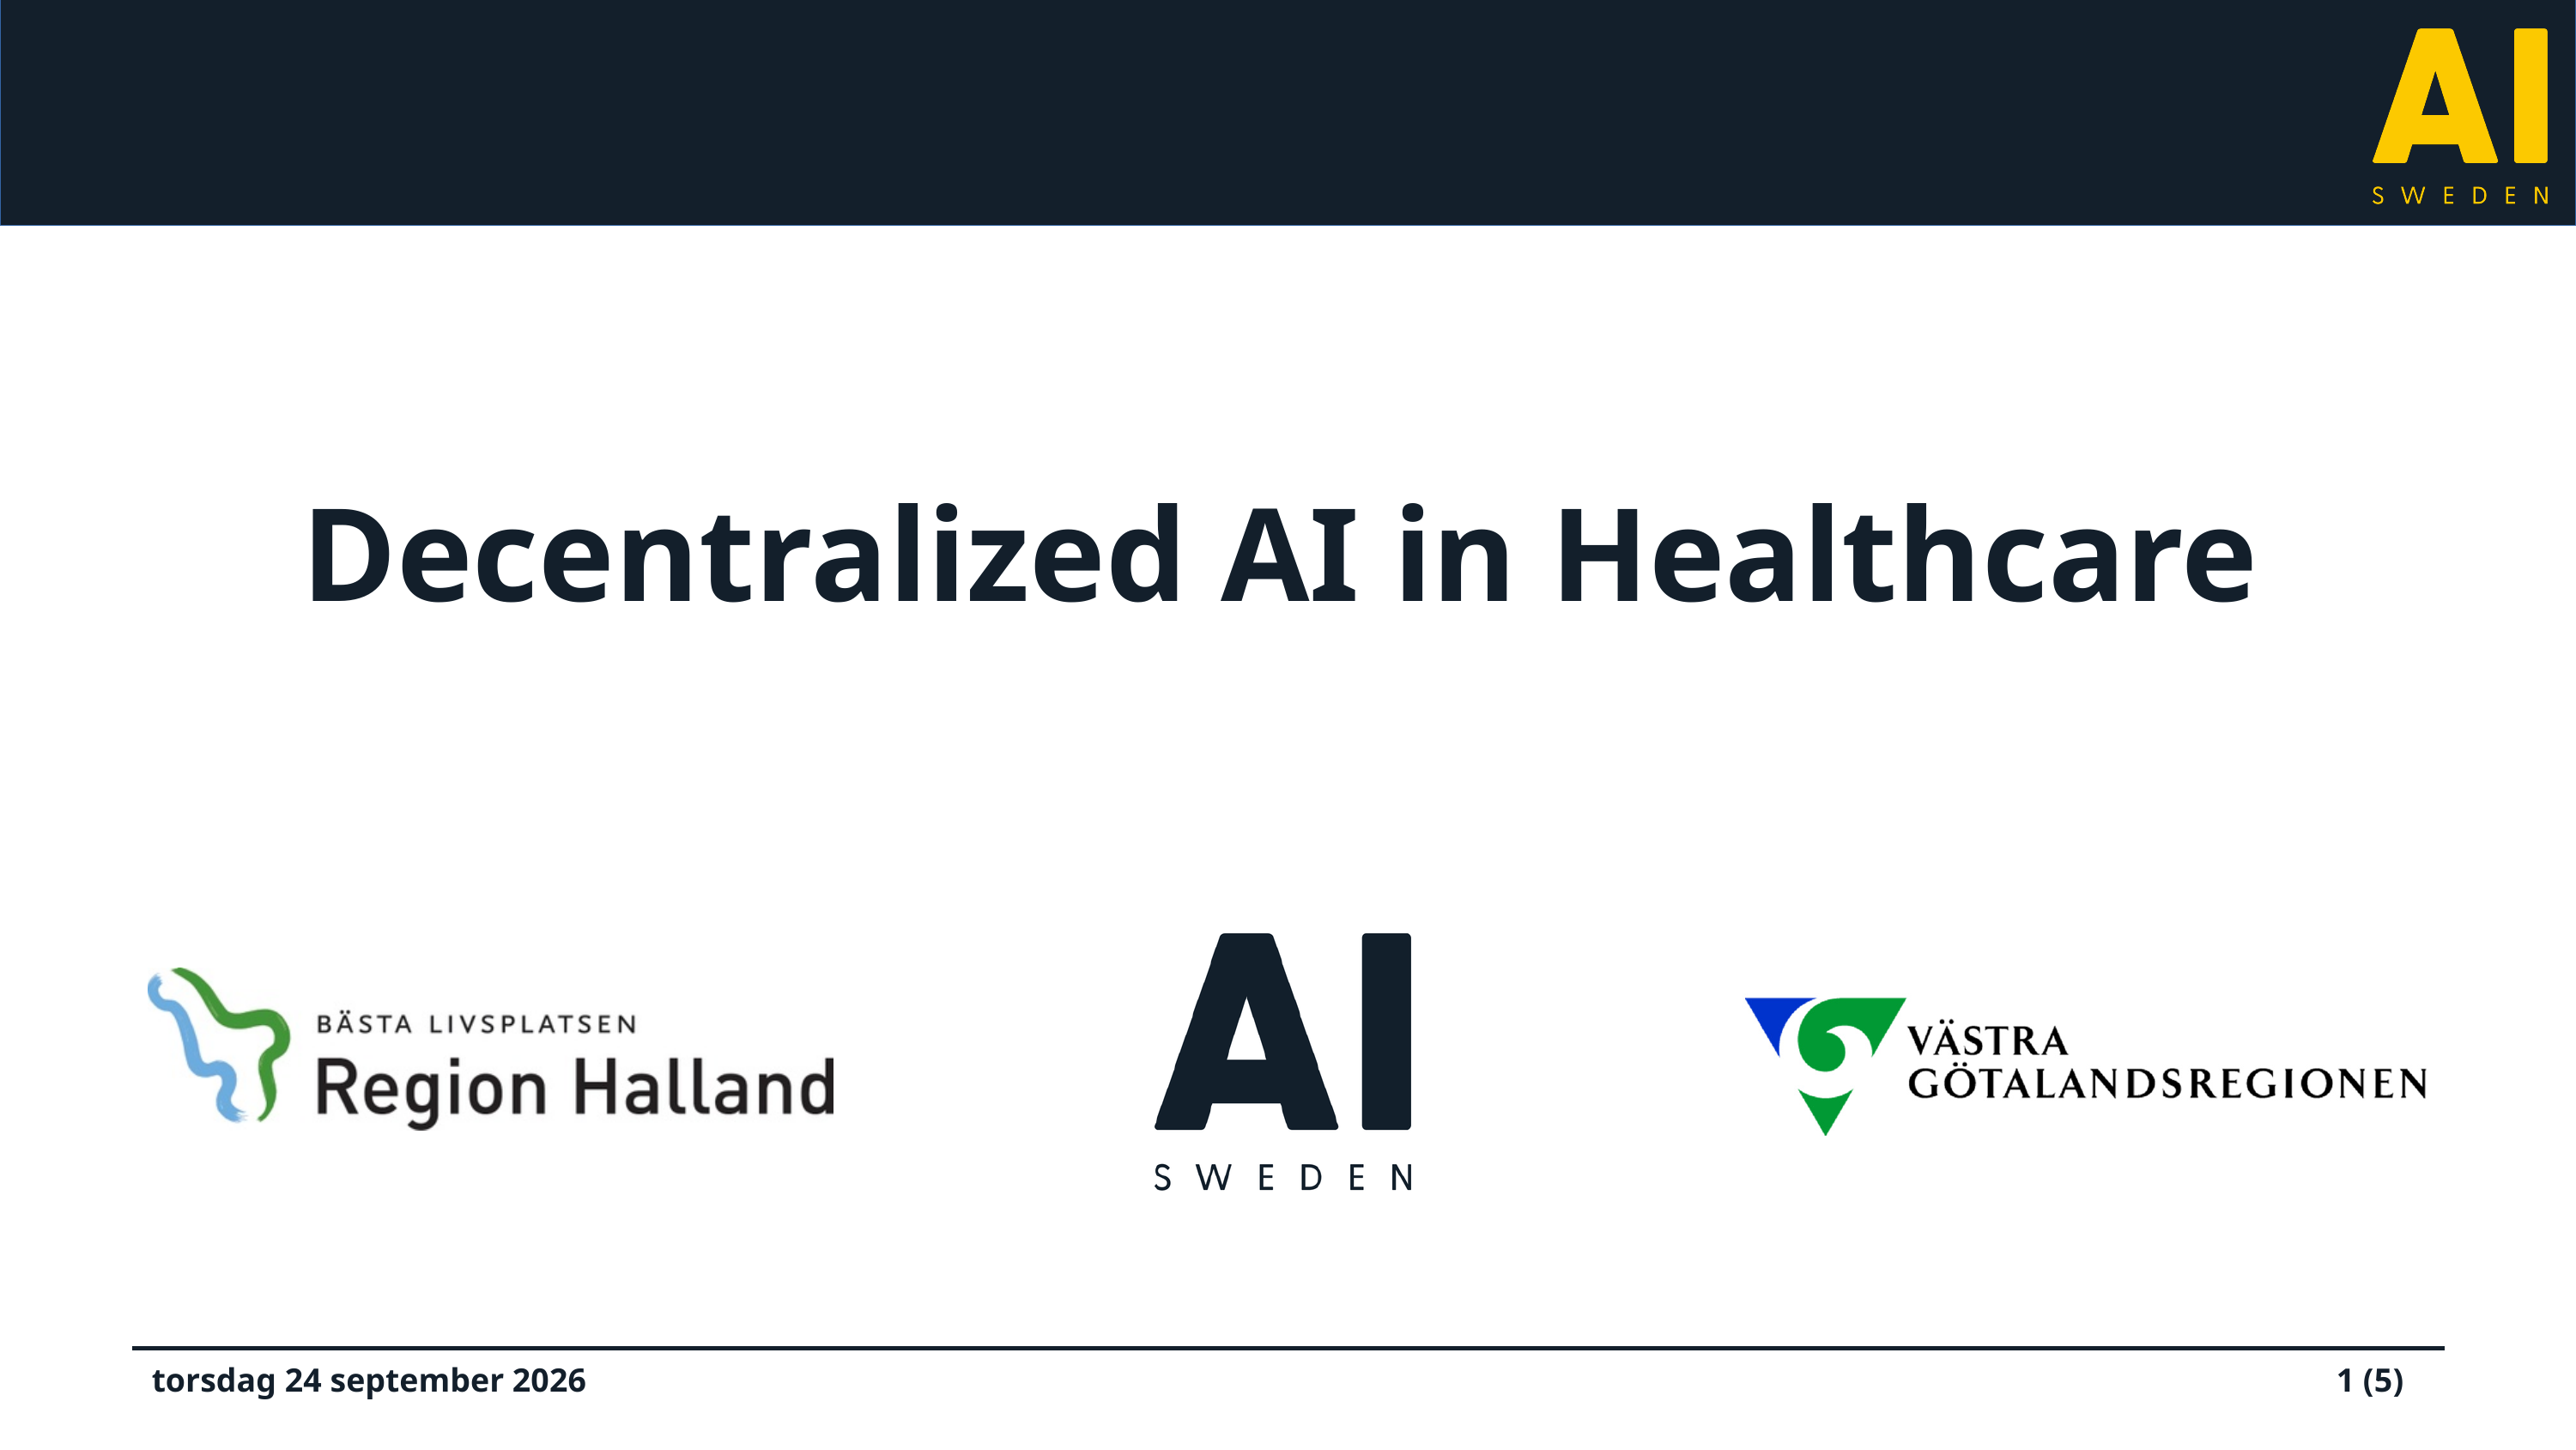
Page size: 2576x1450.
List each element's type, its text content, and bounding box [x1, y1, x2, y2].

text_box [0, 0, 2576, 226]
picture [148, 968, 833, 1131]
text_box <number> (5) [1846, 1343, 2447, 1420]
text_box torsdag 10 mars 2022 [129, 1343, 730, 1420]
picture [996, 912, 1569, 1211]
picture [1732, 829, 2435, 1180]
title Decentralized AI in Healthcare [129, 451, 2432, 649]
picture [2373, 28, 2548, 204]
